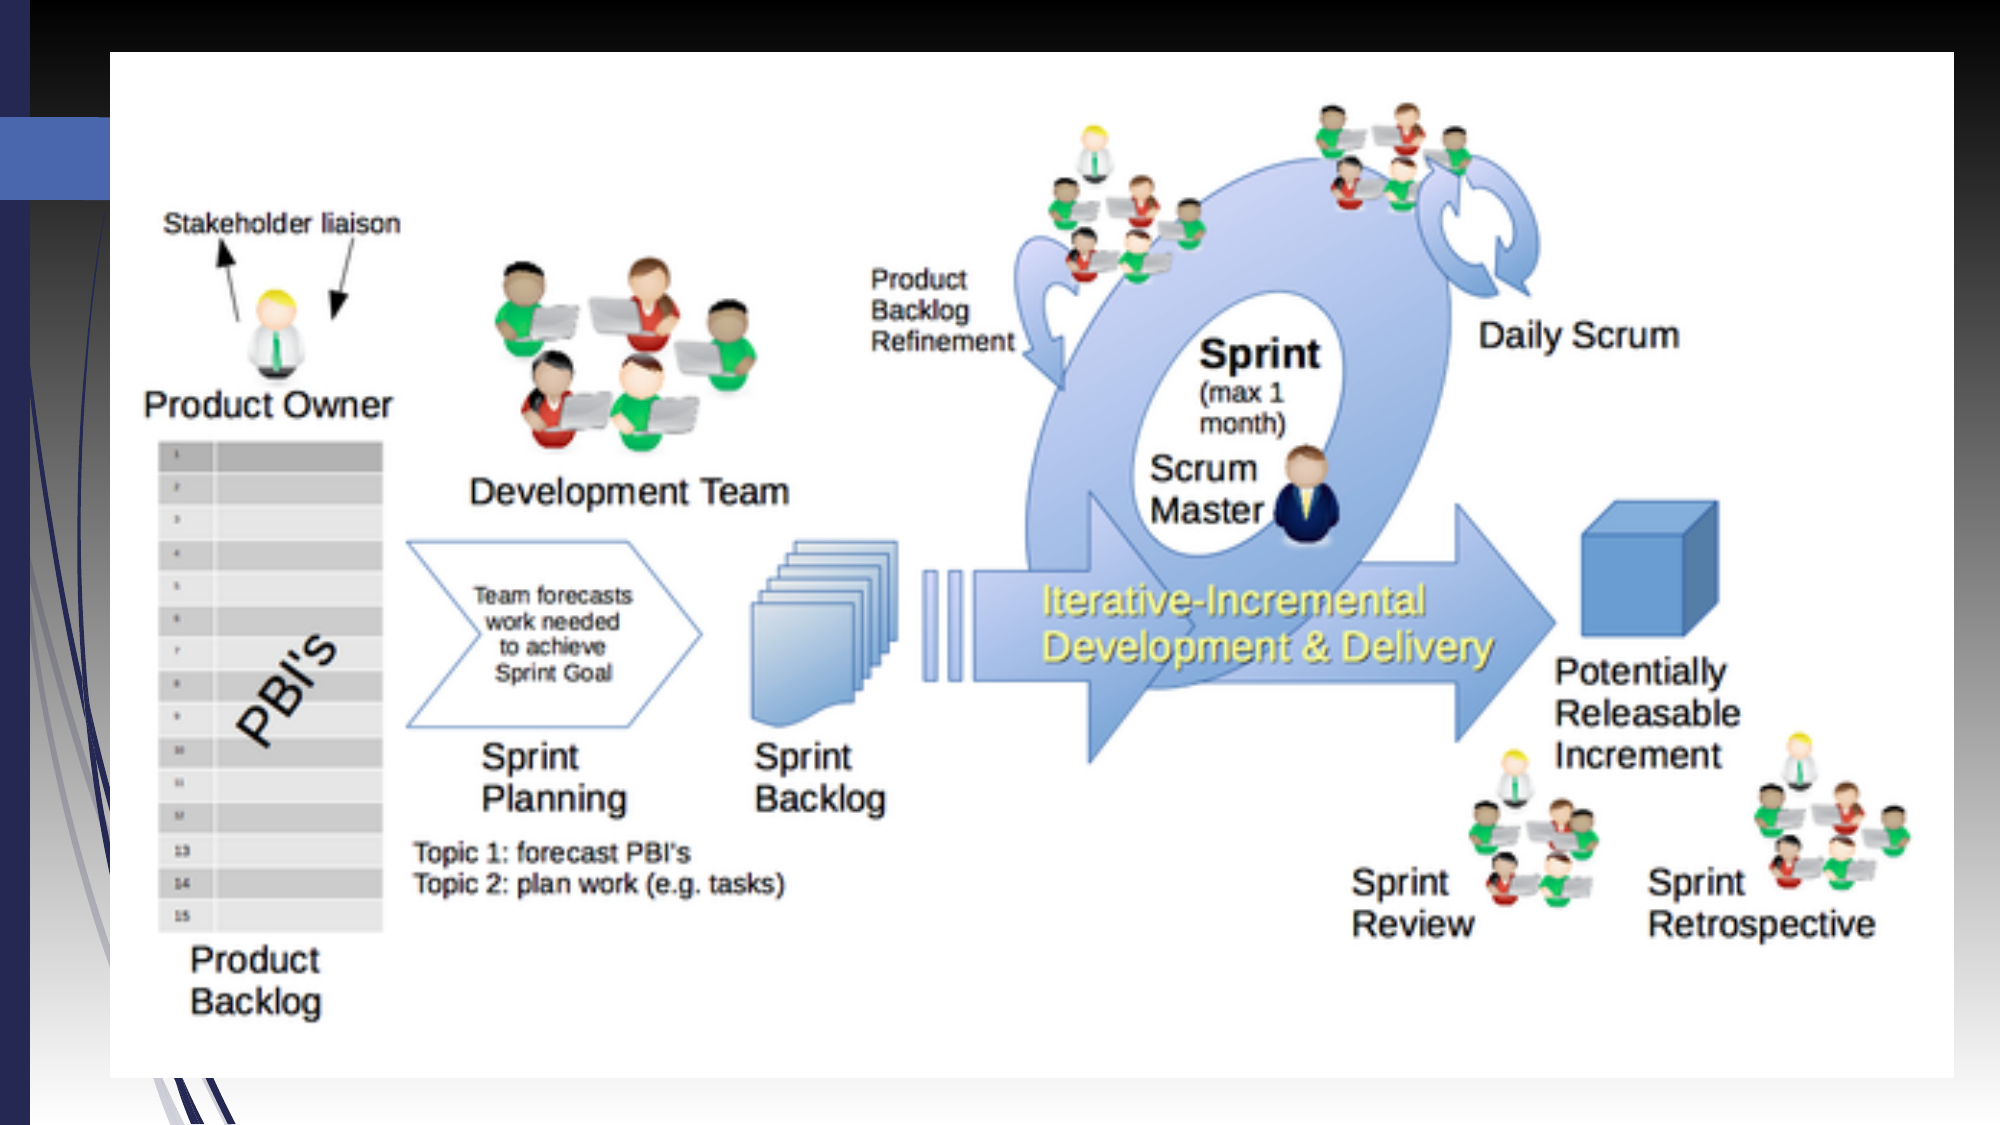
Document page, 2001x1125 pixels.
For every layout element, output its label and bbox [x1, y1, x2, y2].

picture [110, 52, 1954, 1078]
